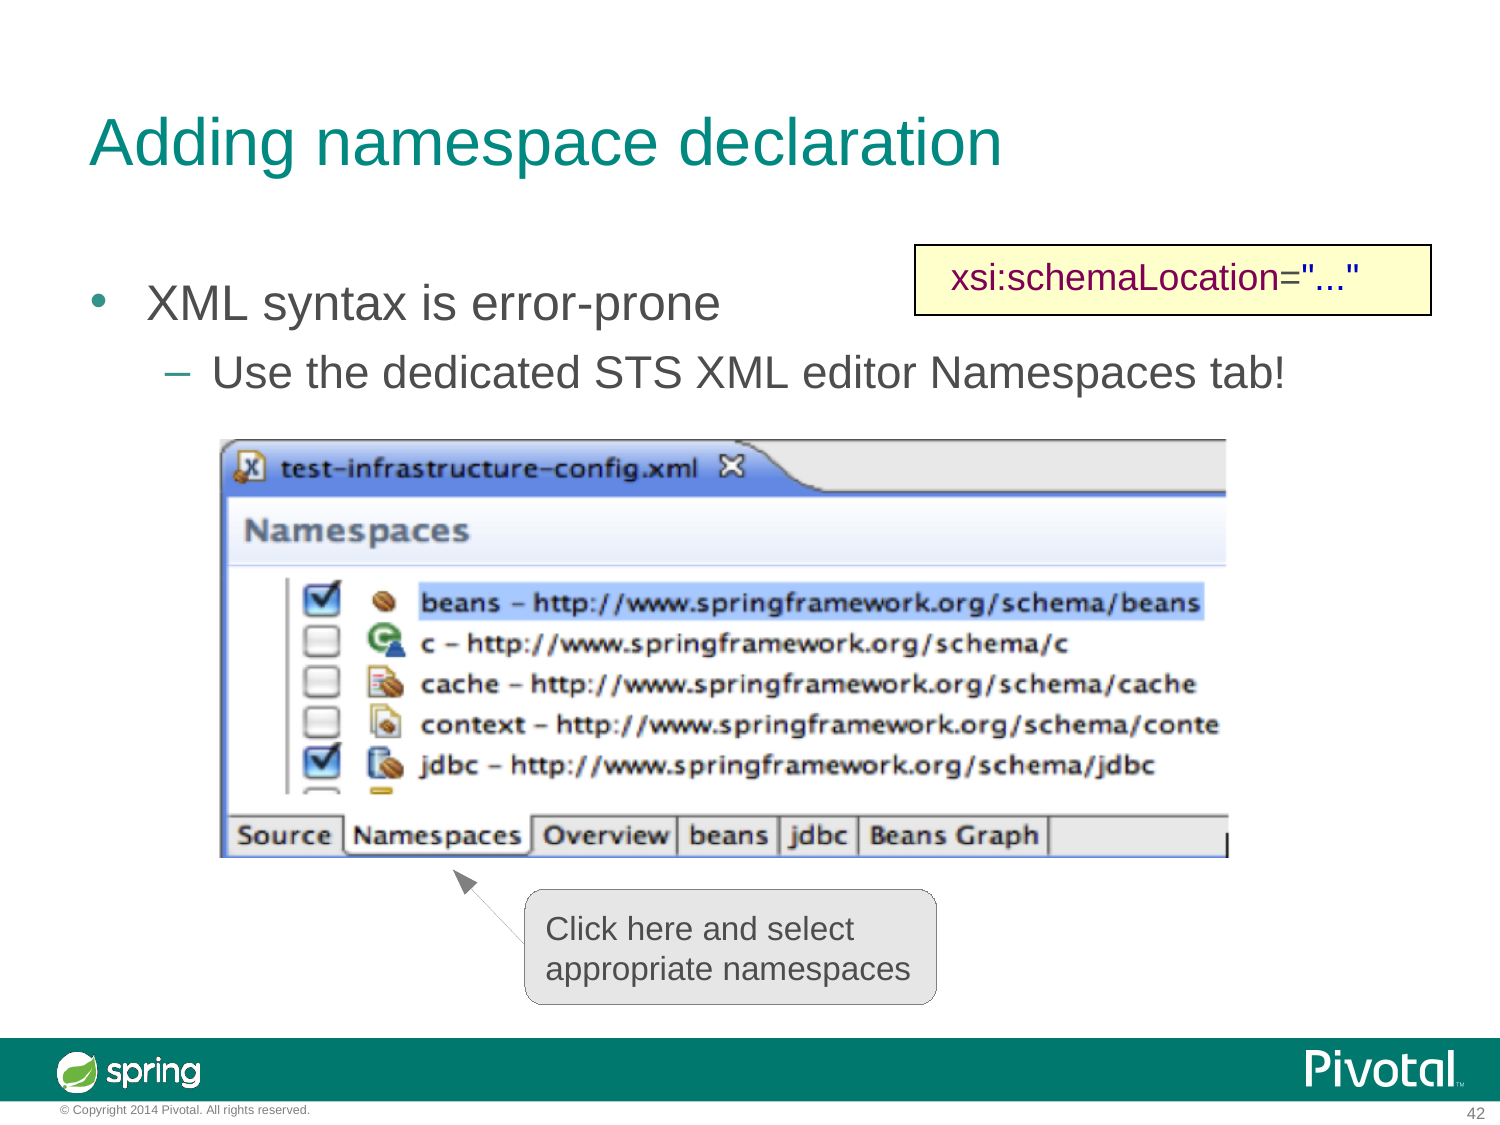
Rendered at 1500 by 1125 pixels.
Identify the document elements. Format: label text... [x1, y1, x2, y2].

picture [218, 439, 1233, 858]
picture [1306, 1050, 1464, 1087]
picture [32, 1041, 210, 1103]
text_box xsi:schemaLocation="..." [915, 245, 1432, 315]
title Adding namespace declaration [75, 45, 1426, 233]
list XML syntax is error-prone Use the dedicated STS XML editor Namespaces tab! [75, 262, 1426, 1005]
text_box Click here and select appropriate namespaces [524, 889, 937, 1005]
